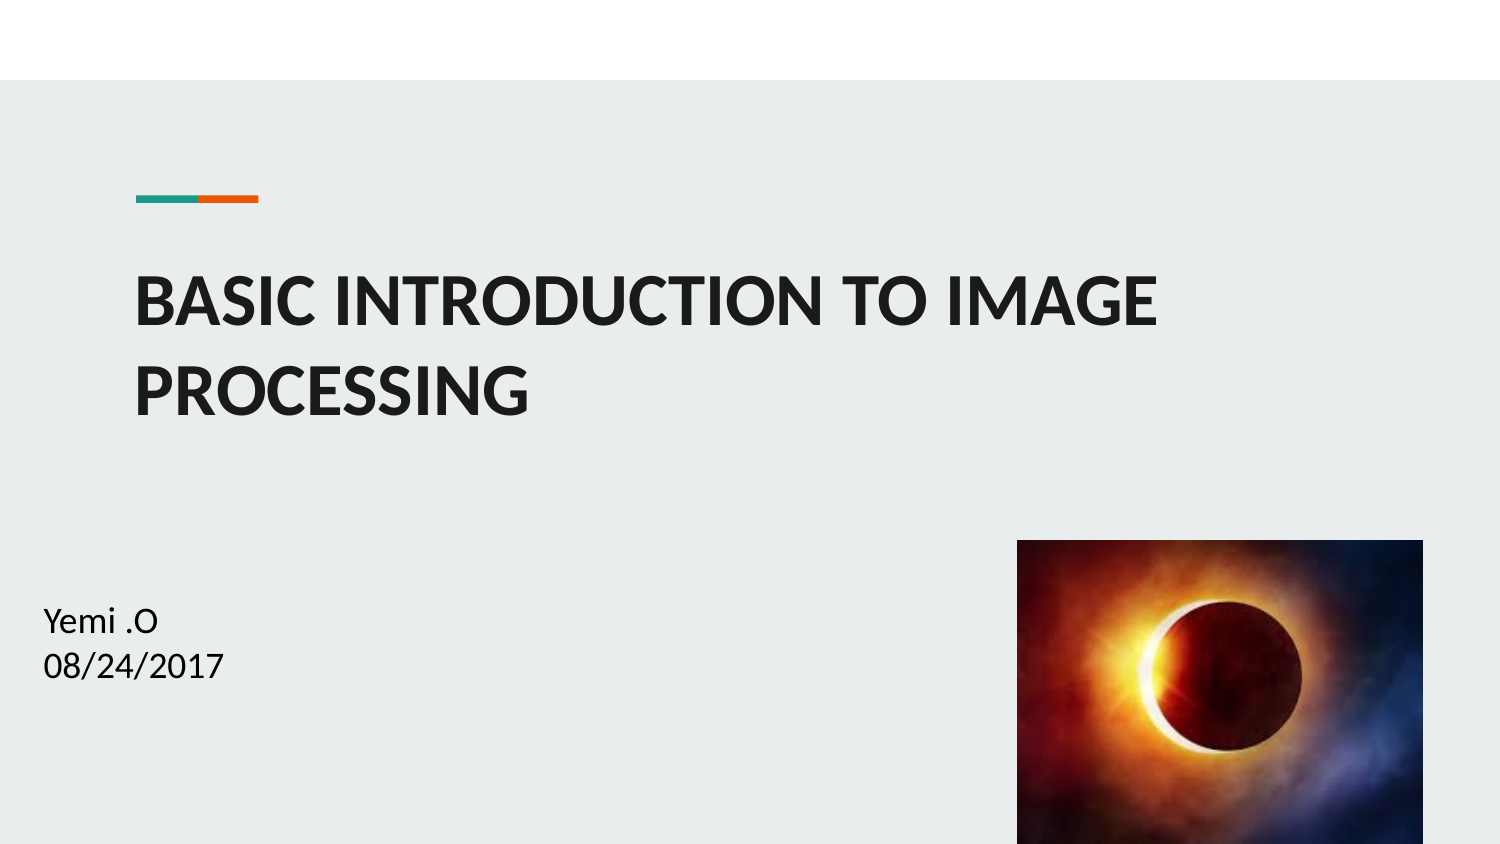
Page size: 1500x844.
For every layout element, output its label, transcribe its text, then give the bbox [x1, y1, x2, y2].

picture [1017, 540, 1423, 844]
subtitle Yemi .O 08/24/2017 [28, 540, 885, 786]
title BASIC INTRODUCTION TO IMAGE PROCESSING [119, 145, 1381, 440]
